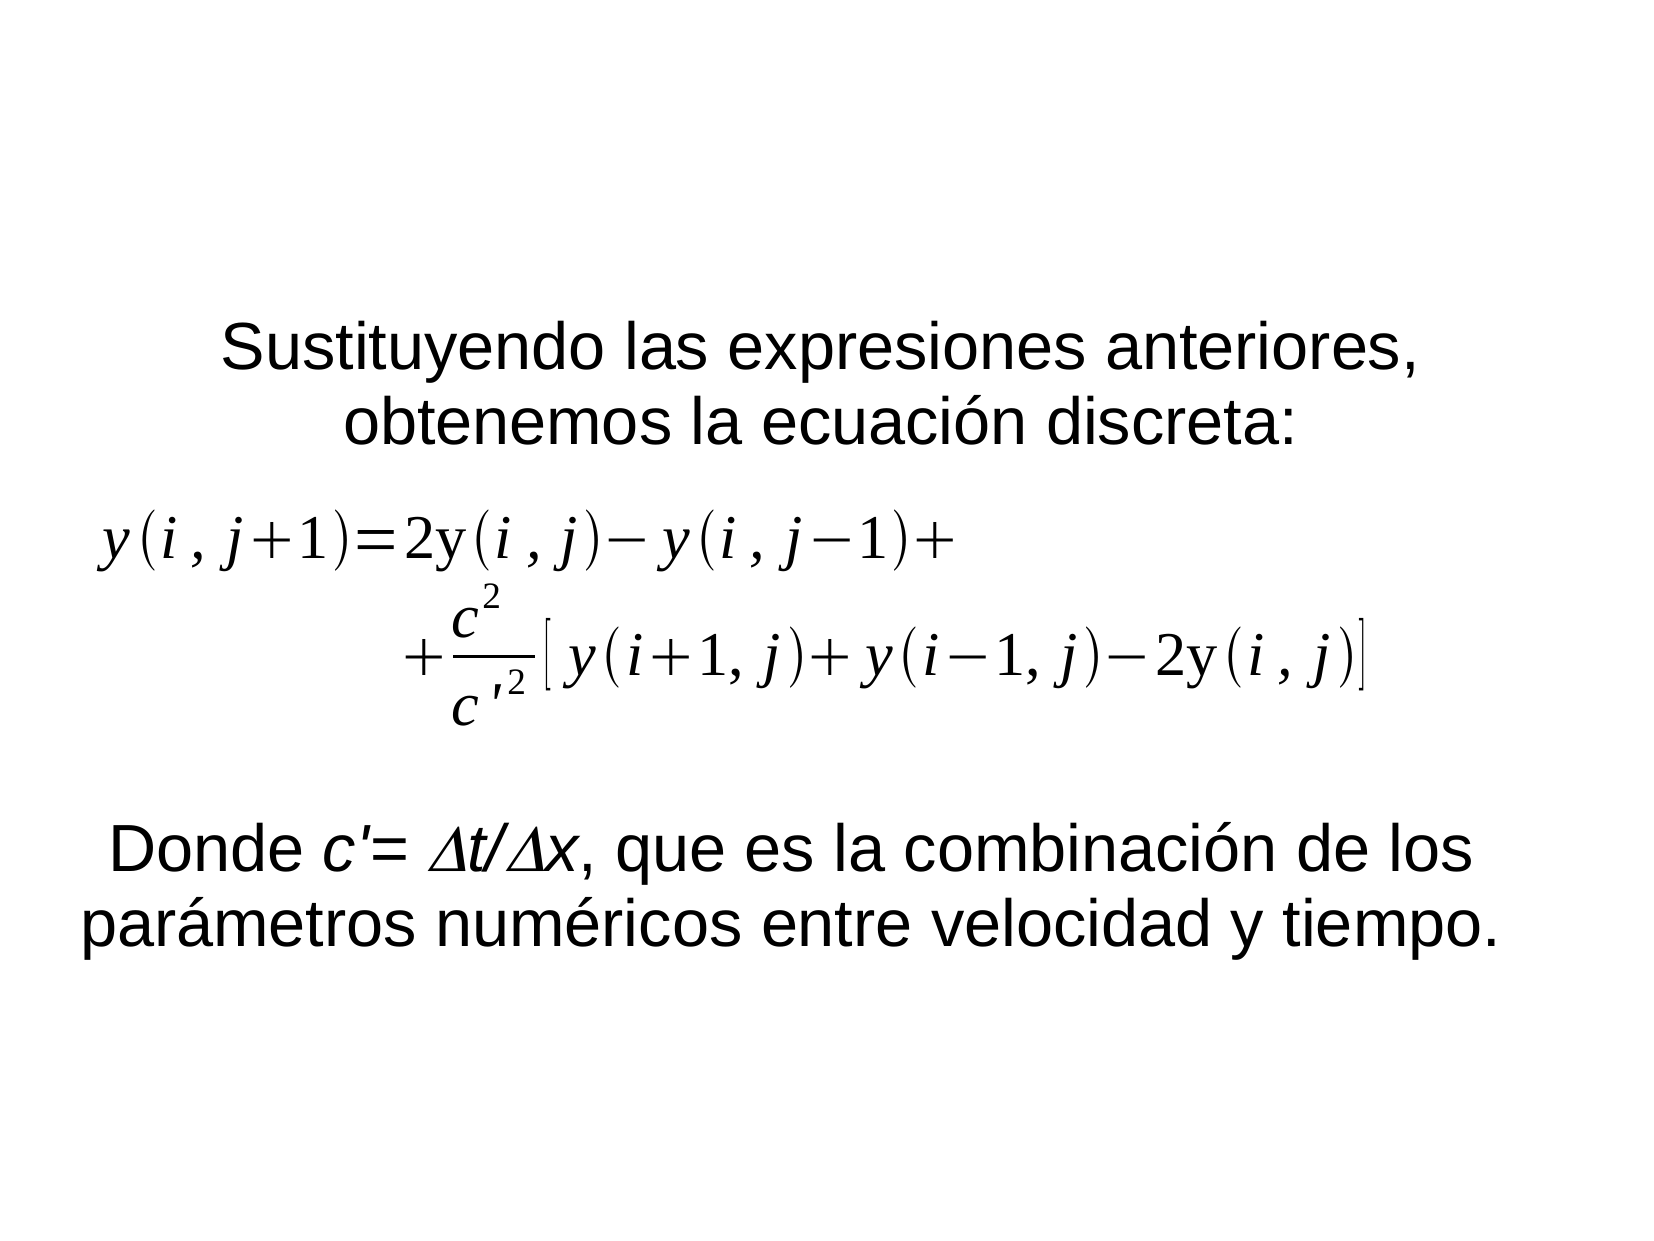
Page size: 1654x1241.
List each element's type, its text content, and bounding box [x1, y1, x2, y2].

text_box Donde c'= Dt/Dx, que es la combinación de los parámetros numéricos entre velocidad y tiempo. [47, 797, 1536, 975]
chart [88, 501, 1375, 740]
subtitle Sustituyendo las expresiones anteriores, obtenemos la ecuación discreta: [76, 295, 1565, 473]
